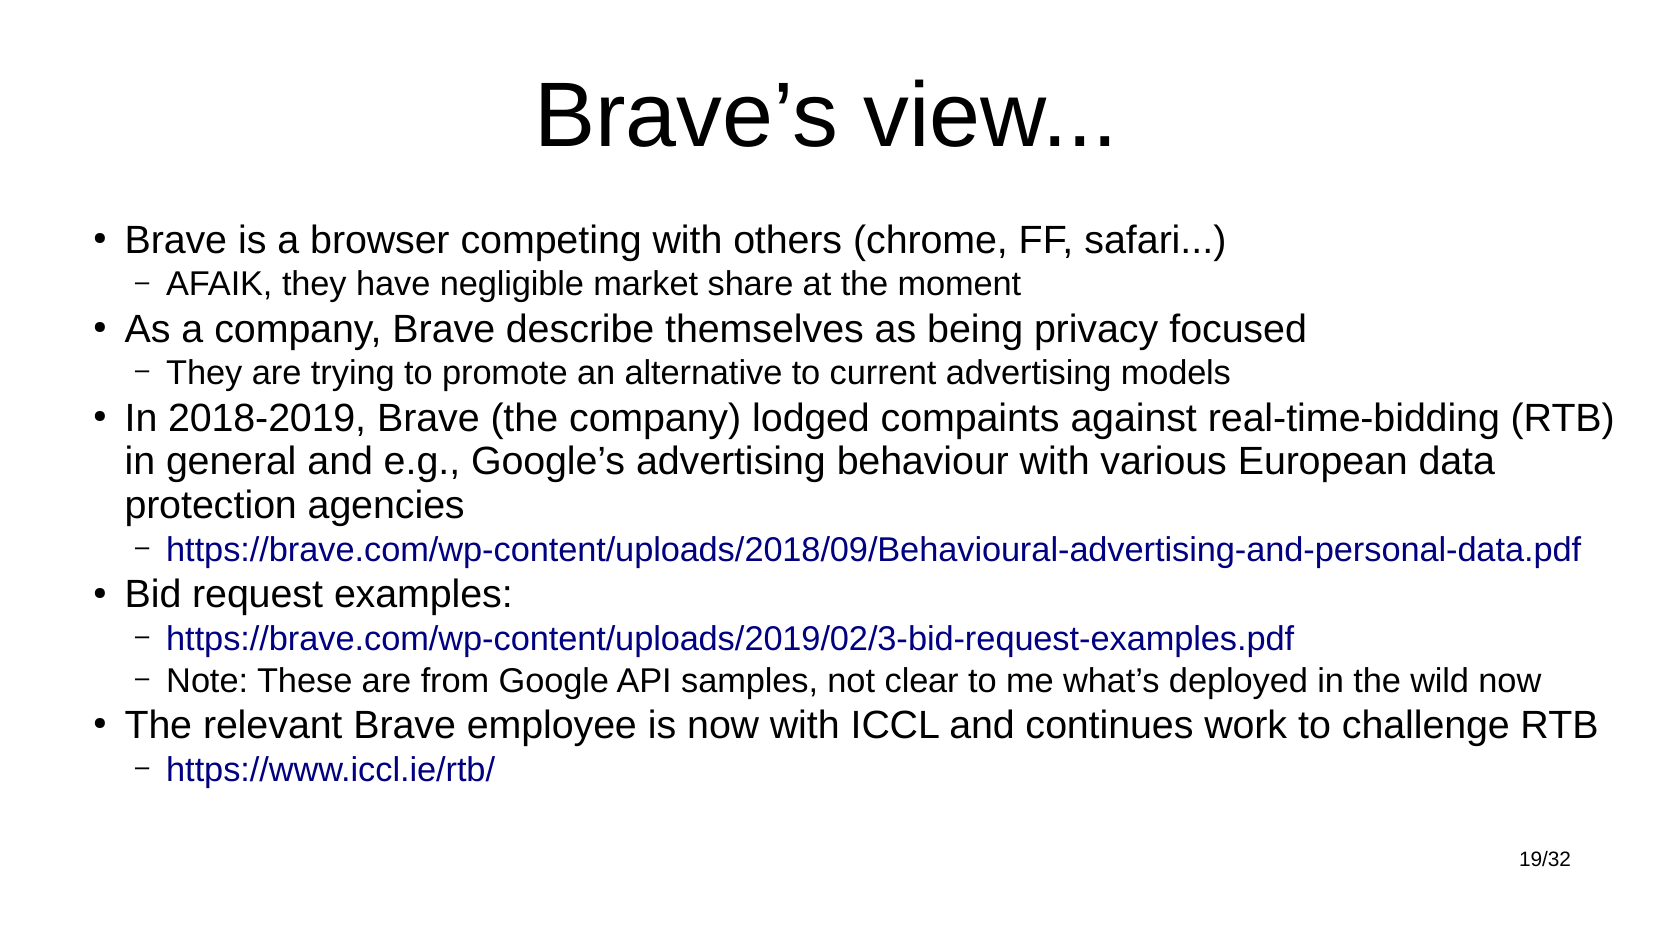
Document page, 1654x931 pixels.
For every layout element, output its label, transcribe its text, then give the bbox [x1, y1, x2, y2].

title Brave’s view... [82, 37, 1571, 193]
list Brave is a browser competing with others (chrome, FF, safari...) AFAIK, they have negligible market share at the moment As a company, Brave describe themselves as being privacy focused They are trying to promote an alternative to current advertising models In 2018-2019, Brave (the company) lodged compaints against real-time-bidding (RTB) in general and e.g., Google’s advertising behaviour with various European data protection agencies https://brave.com/wp-content/uploads/2018/09/Behavioural-advertising-and-personal-data.pdf Bid request examples: https://brave.com/wp-content/uploads/2019/02/3-bid-request-examples.pdf Note: These are from Google API samples, not clear to me what’s deployed in the wild now The relevant Brave employee is now with ICCL and continues work to challenge RTB https://www.iccl.ie/rtb/ [82, 217, 1619, 804]
